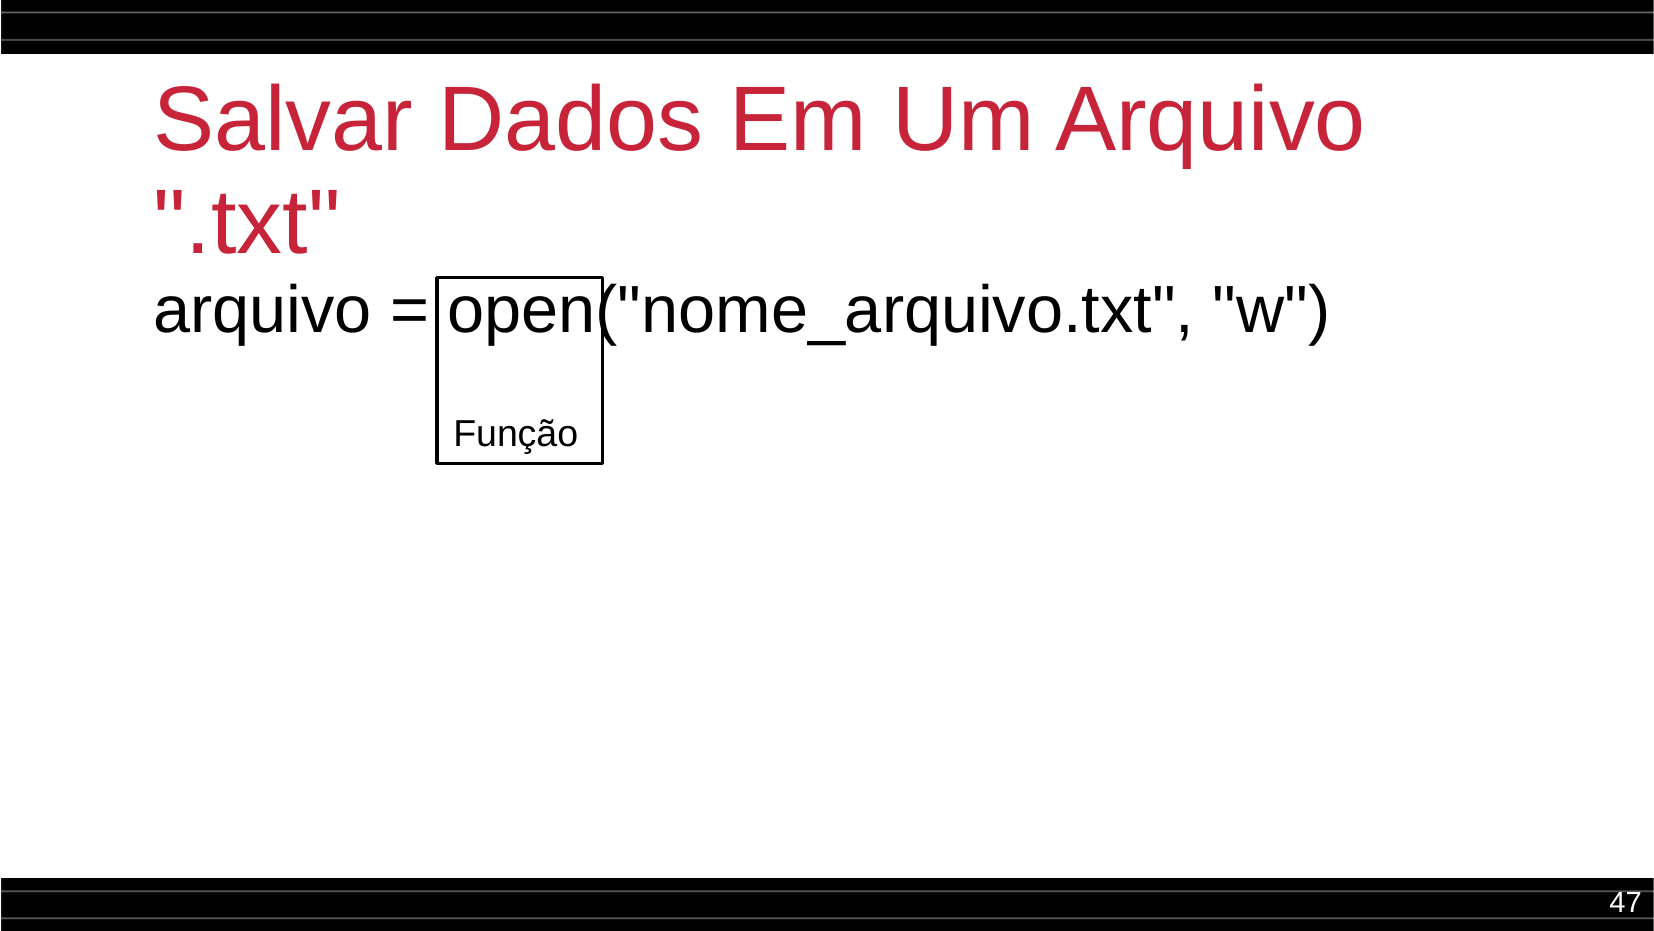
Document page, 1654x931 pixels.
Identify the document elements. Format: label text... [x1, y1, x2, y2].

picture [1, 0, 1654, 54]
text_box Função [437, 277, 603, 464]
list arquivo = open("nome_arquivo.txt", "w") [82, 271, 1571, 758]
picture [1, 878, 1654, 931]
title Salvar Dados Em Um Arquivo ".txt" [82, 67, 1571, 271]
